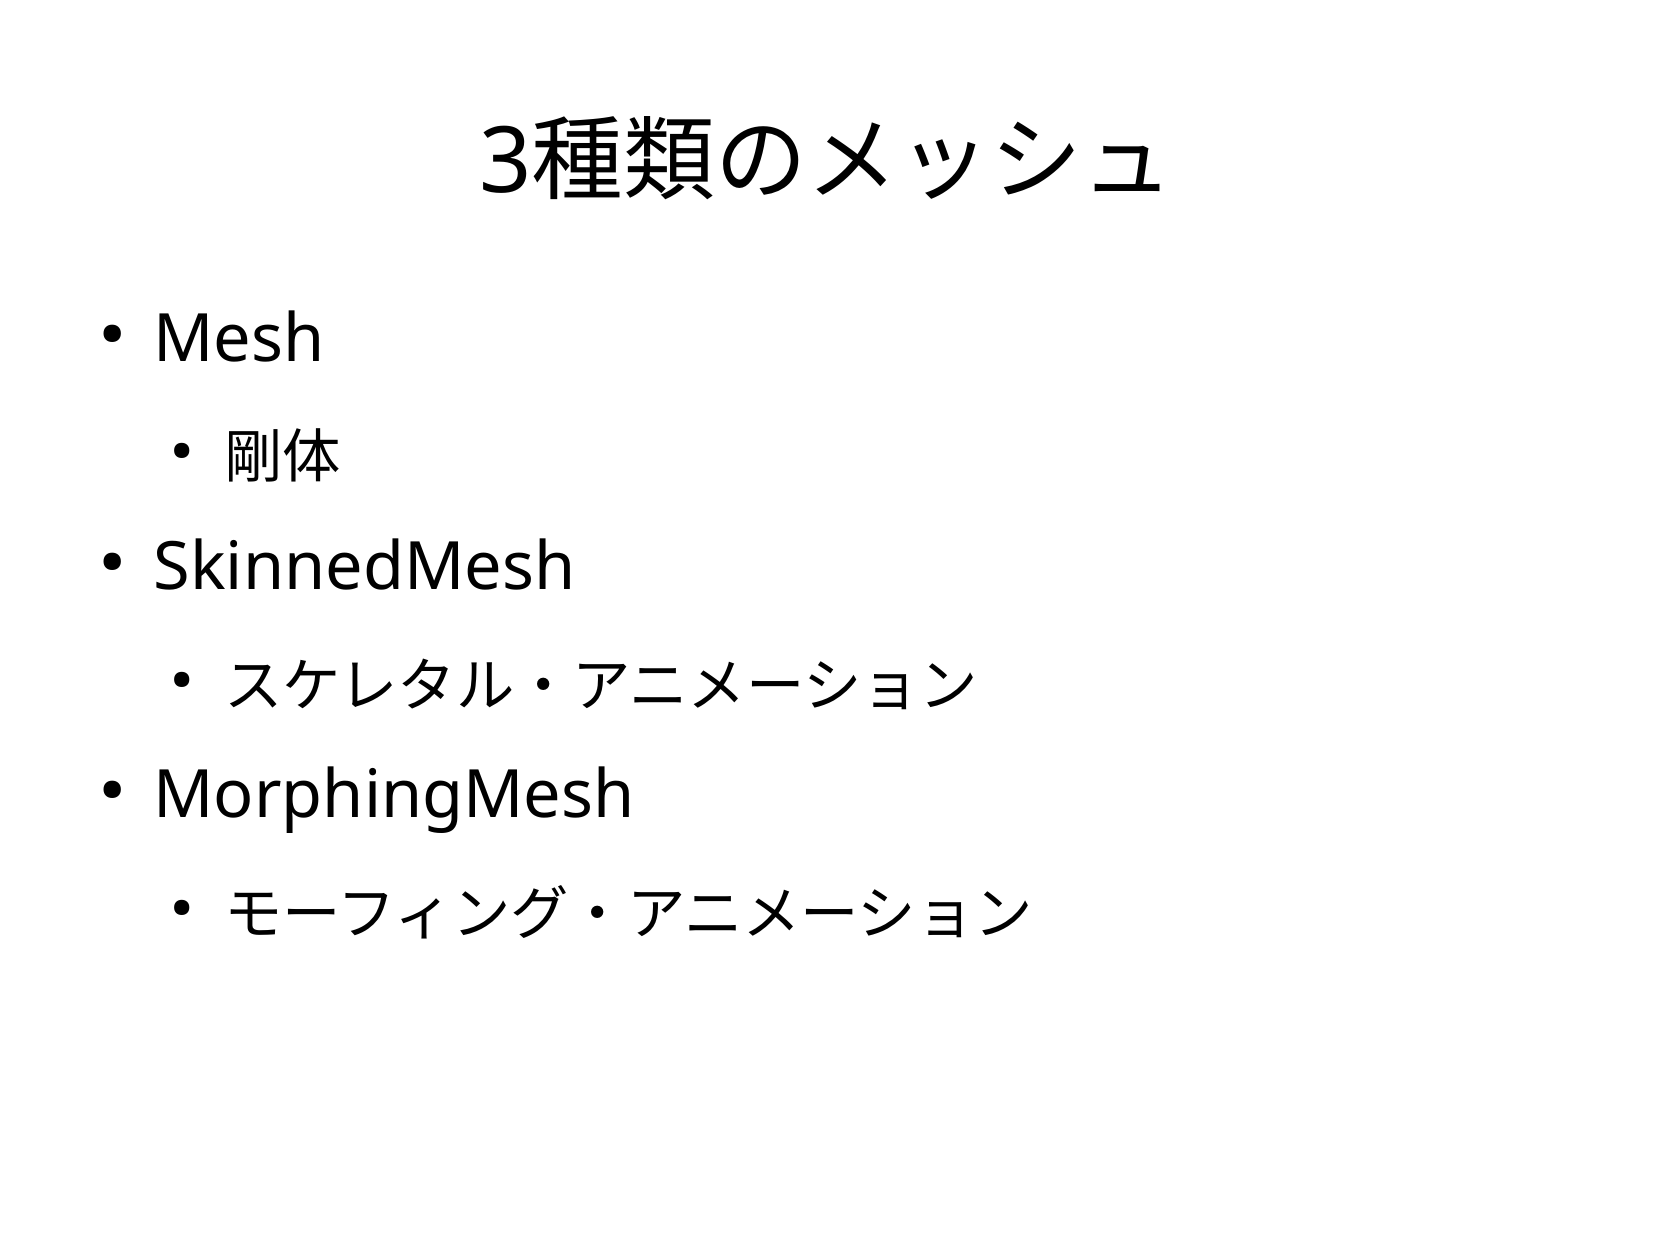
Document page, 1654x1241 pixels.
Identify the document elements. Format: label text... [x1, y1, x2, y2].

list Mesh 剛体 SkinnedMesh スケレタル・アニメーション MorphingMesh モーフィング・アニメーション [82, 290, 1571, 1109]
title 3種類のメッシュ [82, 34, 1571, 272]
